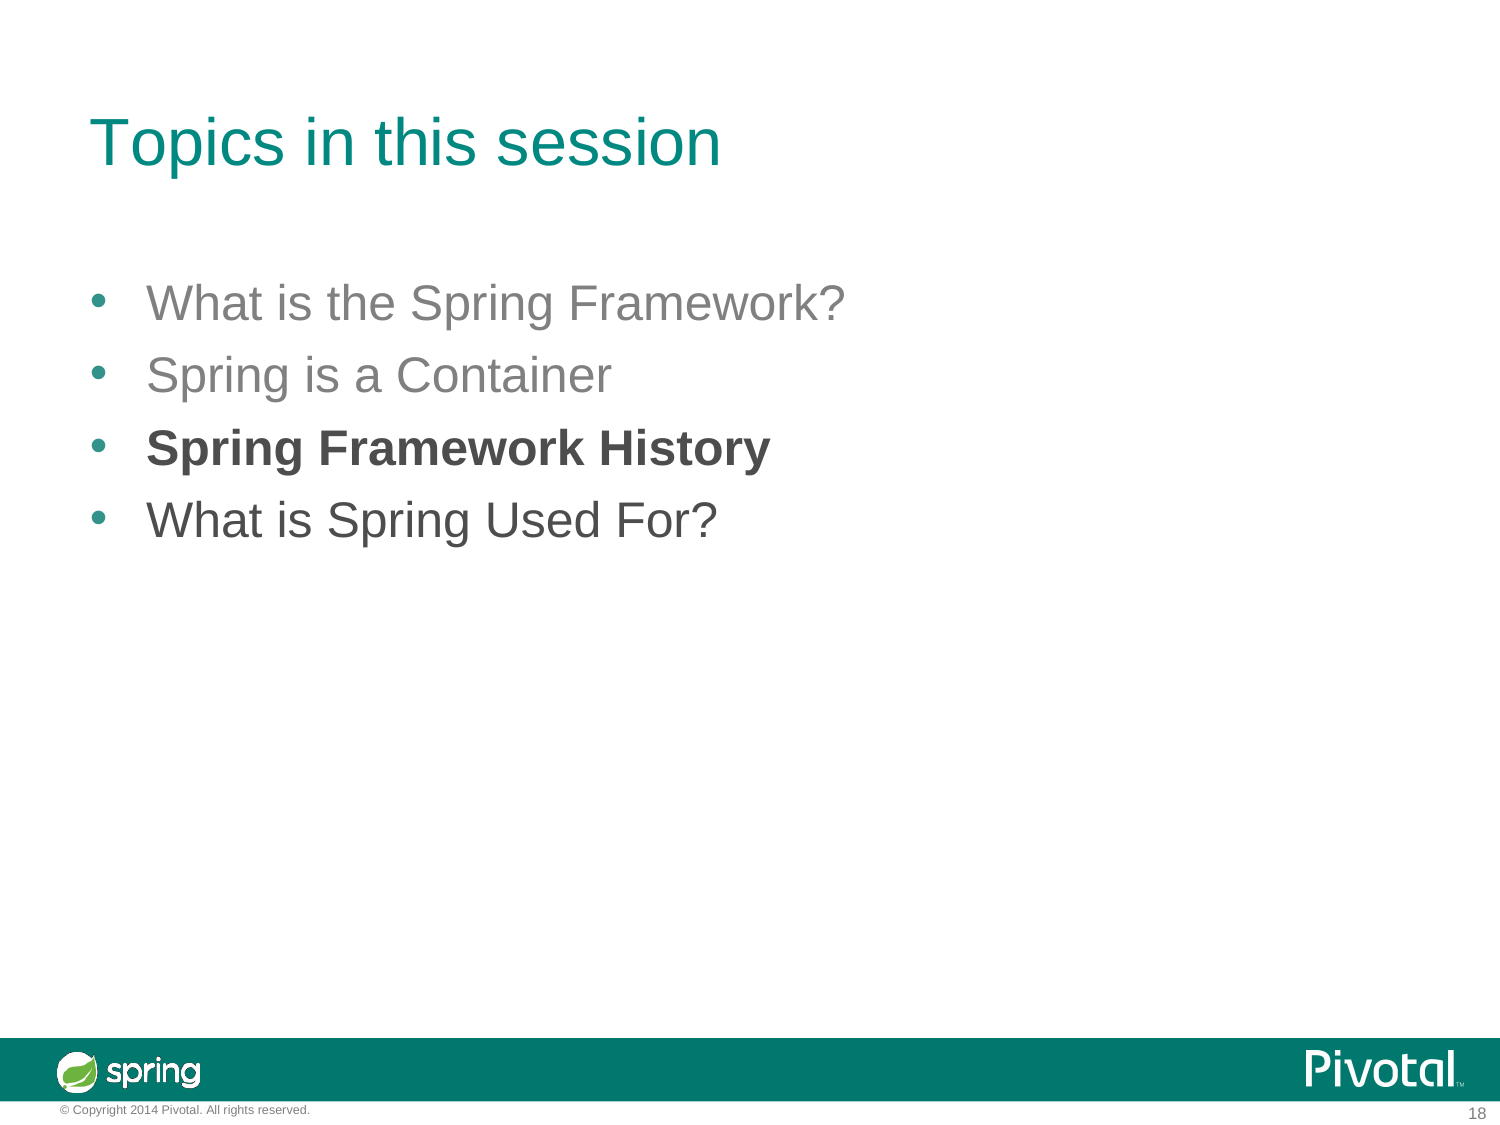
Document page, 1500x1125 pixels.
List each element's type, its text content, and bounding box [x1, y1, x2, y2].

picture [32, 1041, 210, 1103]
picture [1306, 1050, 1464, 1087]
title Topics in this session [75, 45, 1426, 233]
list What is the Spring Framework? Spring is a Container Spring Framework History What is Spring Used For? [75, 262, 1426, 1005]
